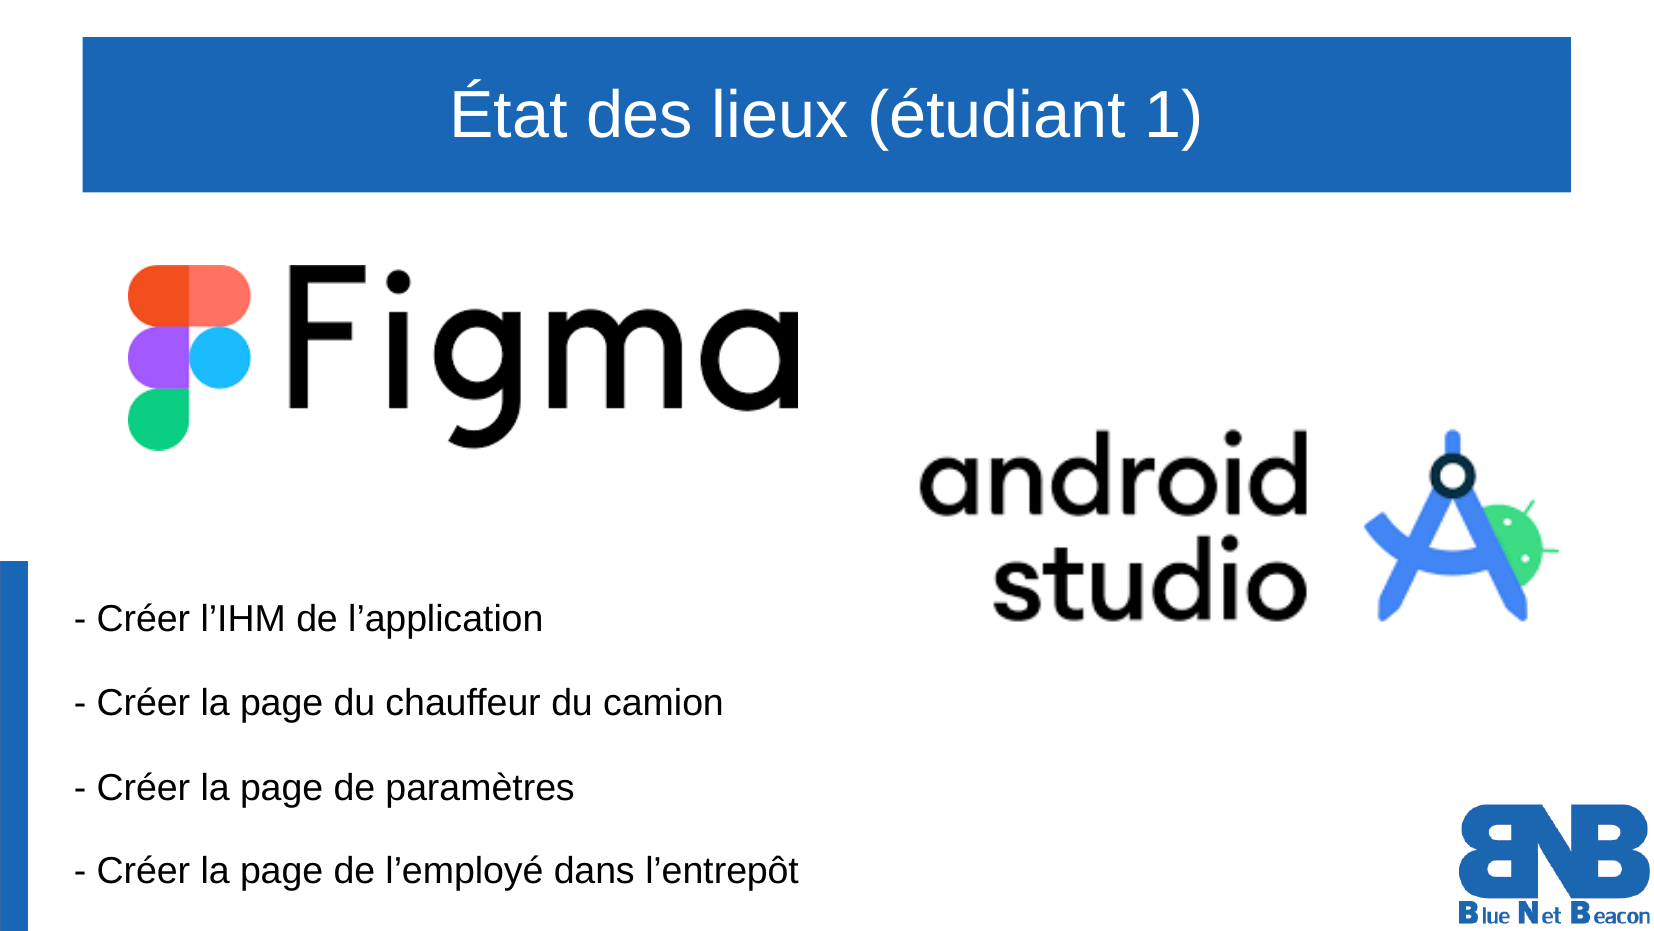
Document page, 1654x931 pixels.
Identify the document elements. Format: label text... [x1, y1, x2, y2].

picture [1459, 797, 1650, 930]
text_box - Créer l’IHM de l’application - Créer la page du chauffeur du camion - Créer la page de paramètres - Créer la page de l’employé dans l’entrepôt [59, 590, 827, 916]
title État des lieux (étudiant 1) [82, 37, 1571, 193]
picture [885, 354, 1595, 709]
picture [128, 265, 798, 451]
text_box [0, 561, 28, 931]
